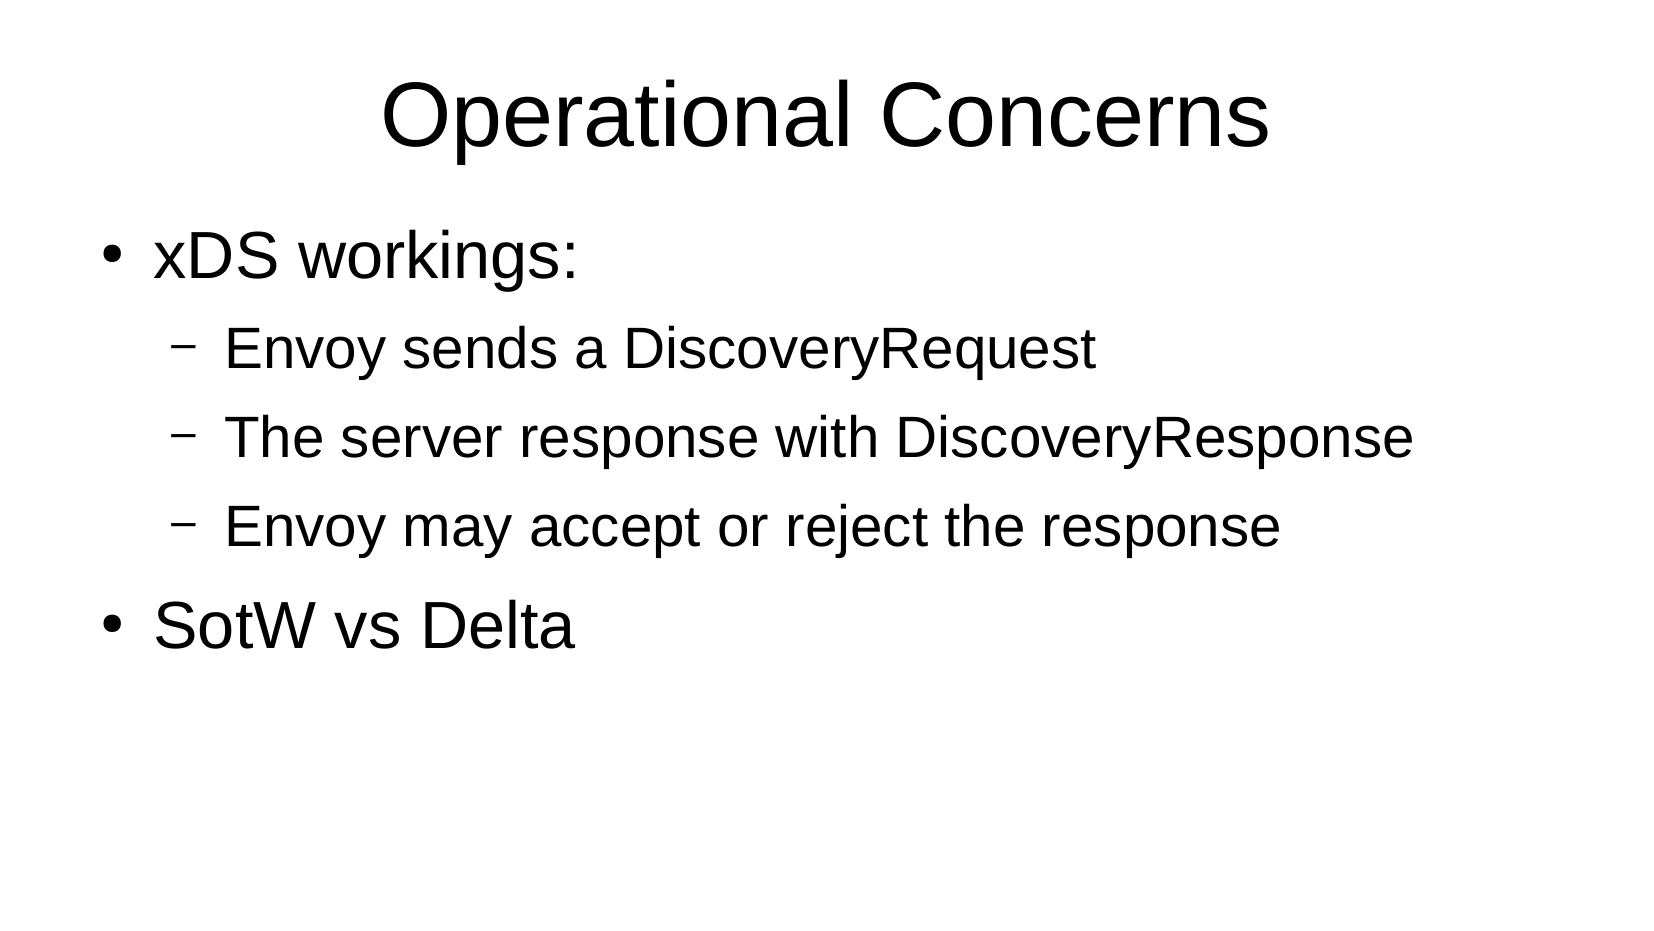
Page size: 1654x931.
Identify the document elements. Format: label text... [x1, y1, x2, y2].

list xDS workings: Envoy sends a DiscoveryRequest The server response with DiscoveryResponse Envoy may accept or reject the response SotW vs Delta [82, 217, 1571, 758]
title Operational Concerns [82, 37, 1571, 193]
